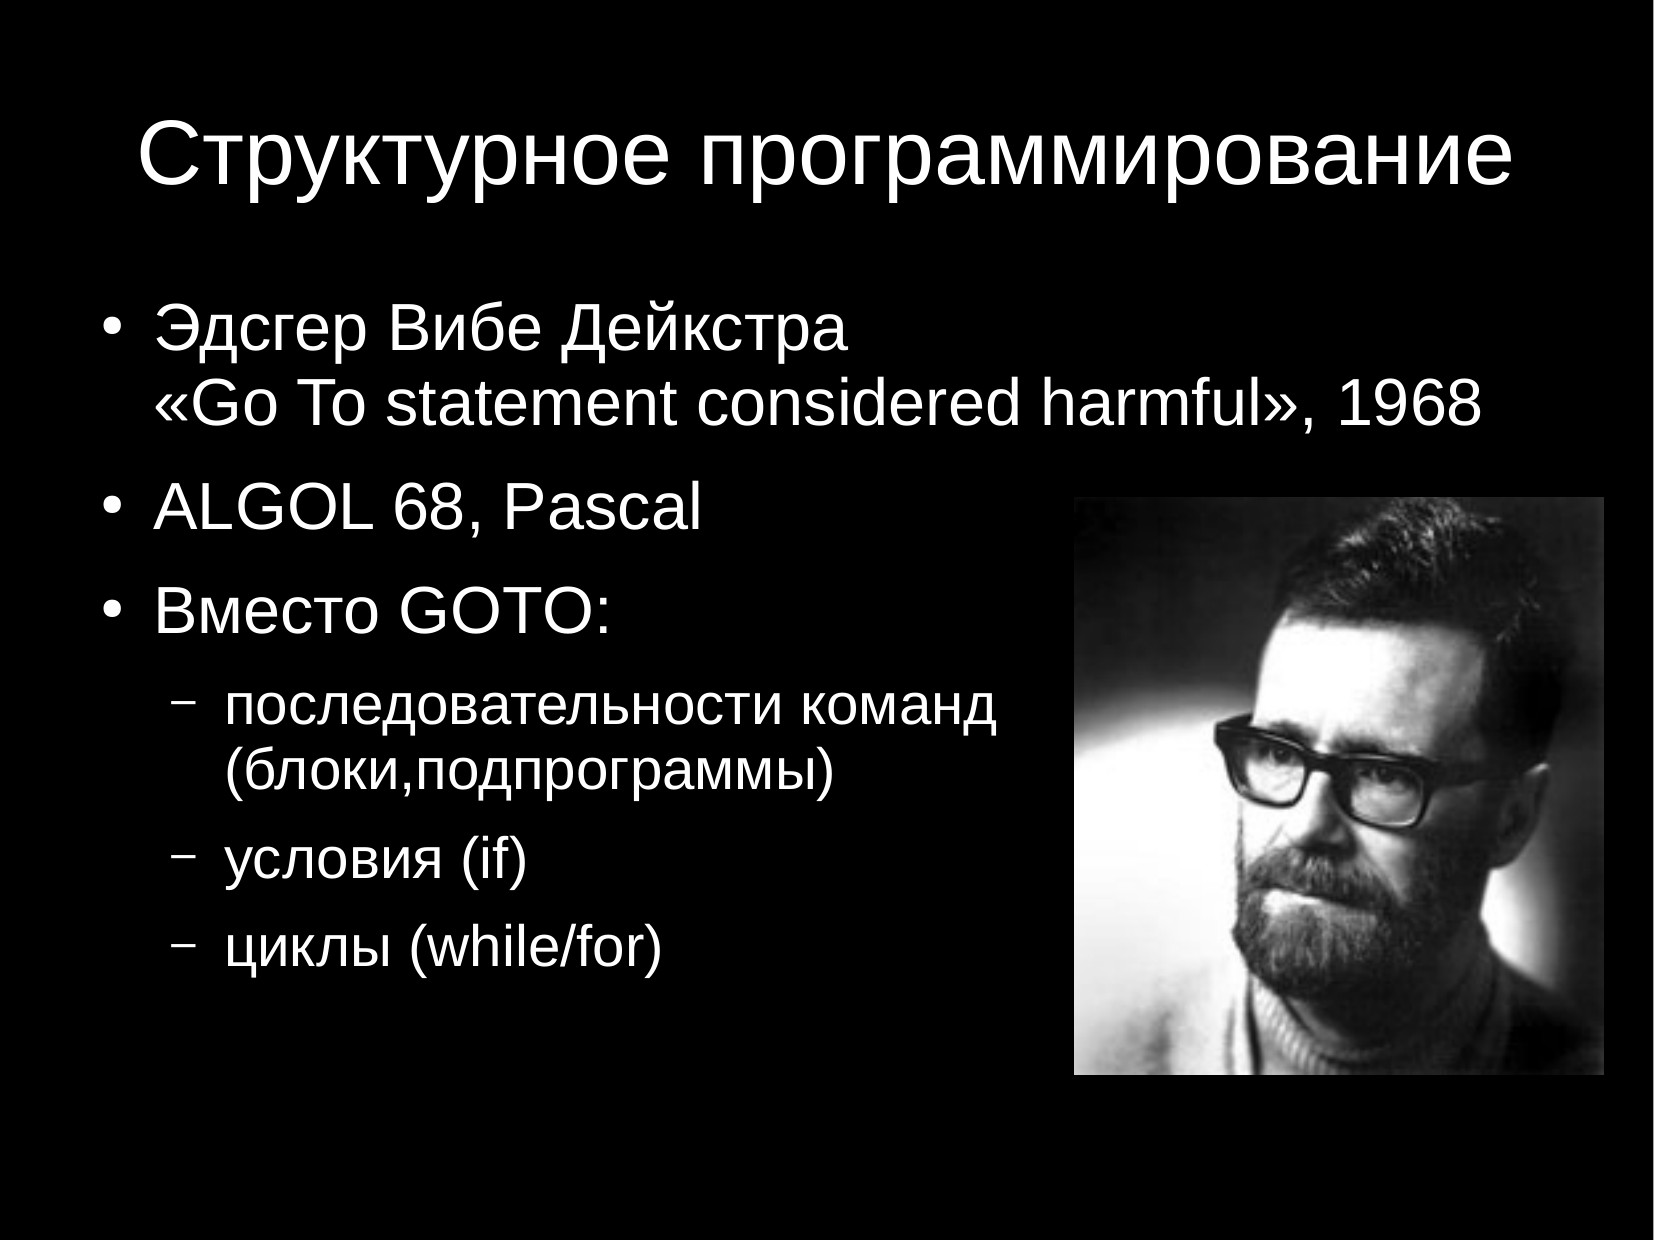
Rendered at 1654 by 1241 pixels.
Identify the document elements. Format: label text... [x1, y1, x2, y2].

picture [1074, 497, 1604, 1075]
list Эдсгер Вибе Дейкстра «Go To statement considered harmful», 1968 ALGOL 68, Pascal Вместо GOTO: последовательности команд (блоки,подпрограммы) условия (if) циклы (while/for) [82, 290, 1571, 1010]
title Структурное программирование [82, 49, 1571, 257]
